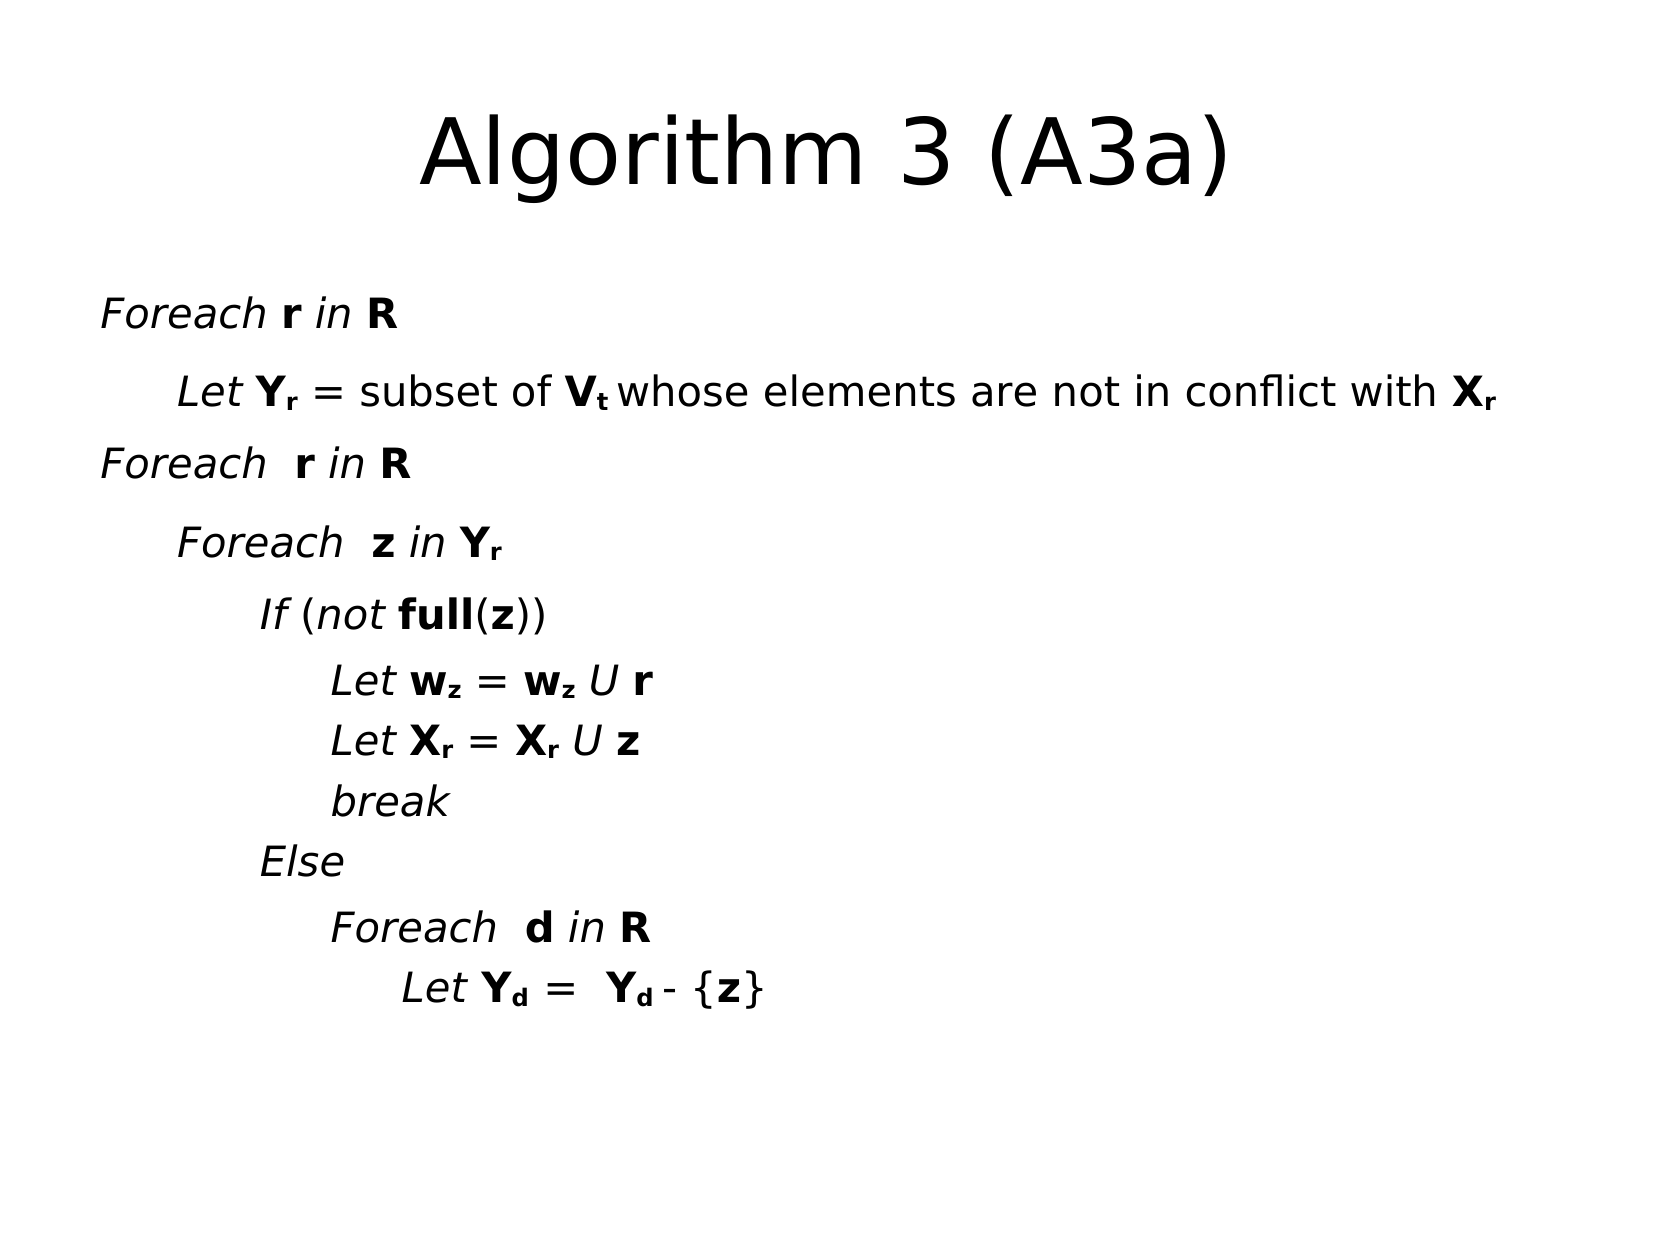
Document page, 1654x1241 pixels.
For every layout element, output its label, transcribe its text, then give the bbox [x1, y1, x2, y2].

list Foreach r in R Let Yr = subset of Vt whose elements are not in conflict with Xr Foreach r in R Foreach z in Yr If (not full(z)) Let wz = wz U r Let Xr = Xr U z break Else Foreach d in R Let Yd = Yd - {z} [82, 290, 1571, 1094]
title Algorithm 3 (A3a) [82, 49, 1571, 257]
